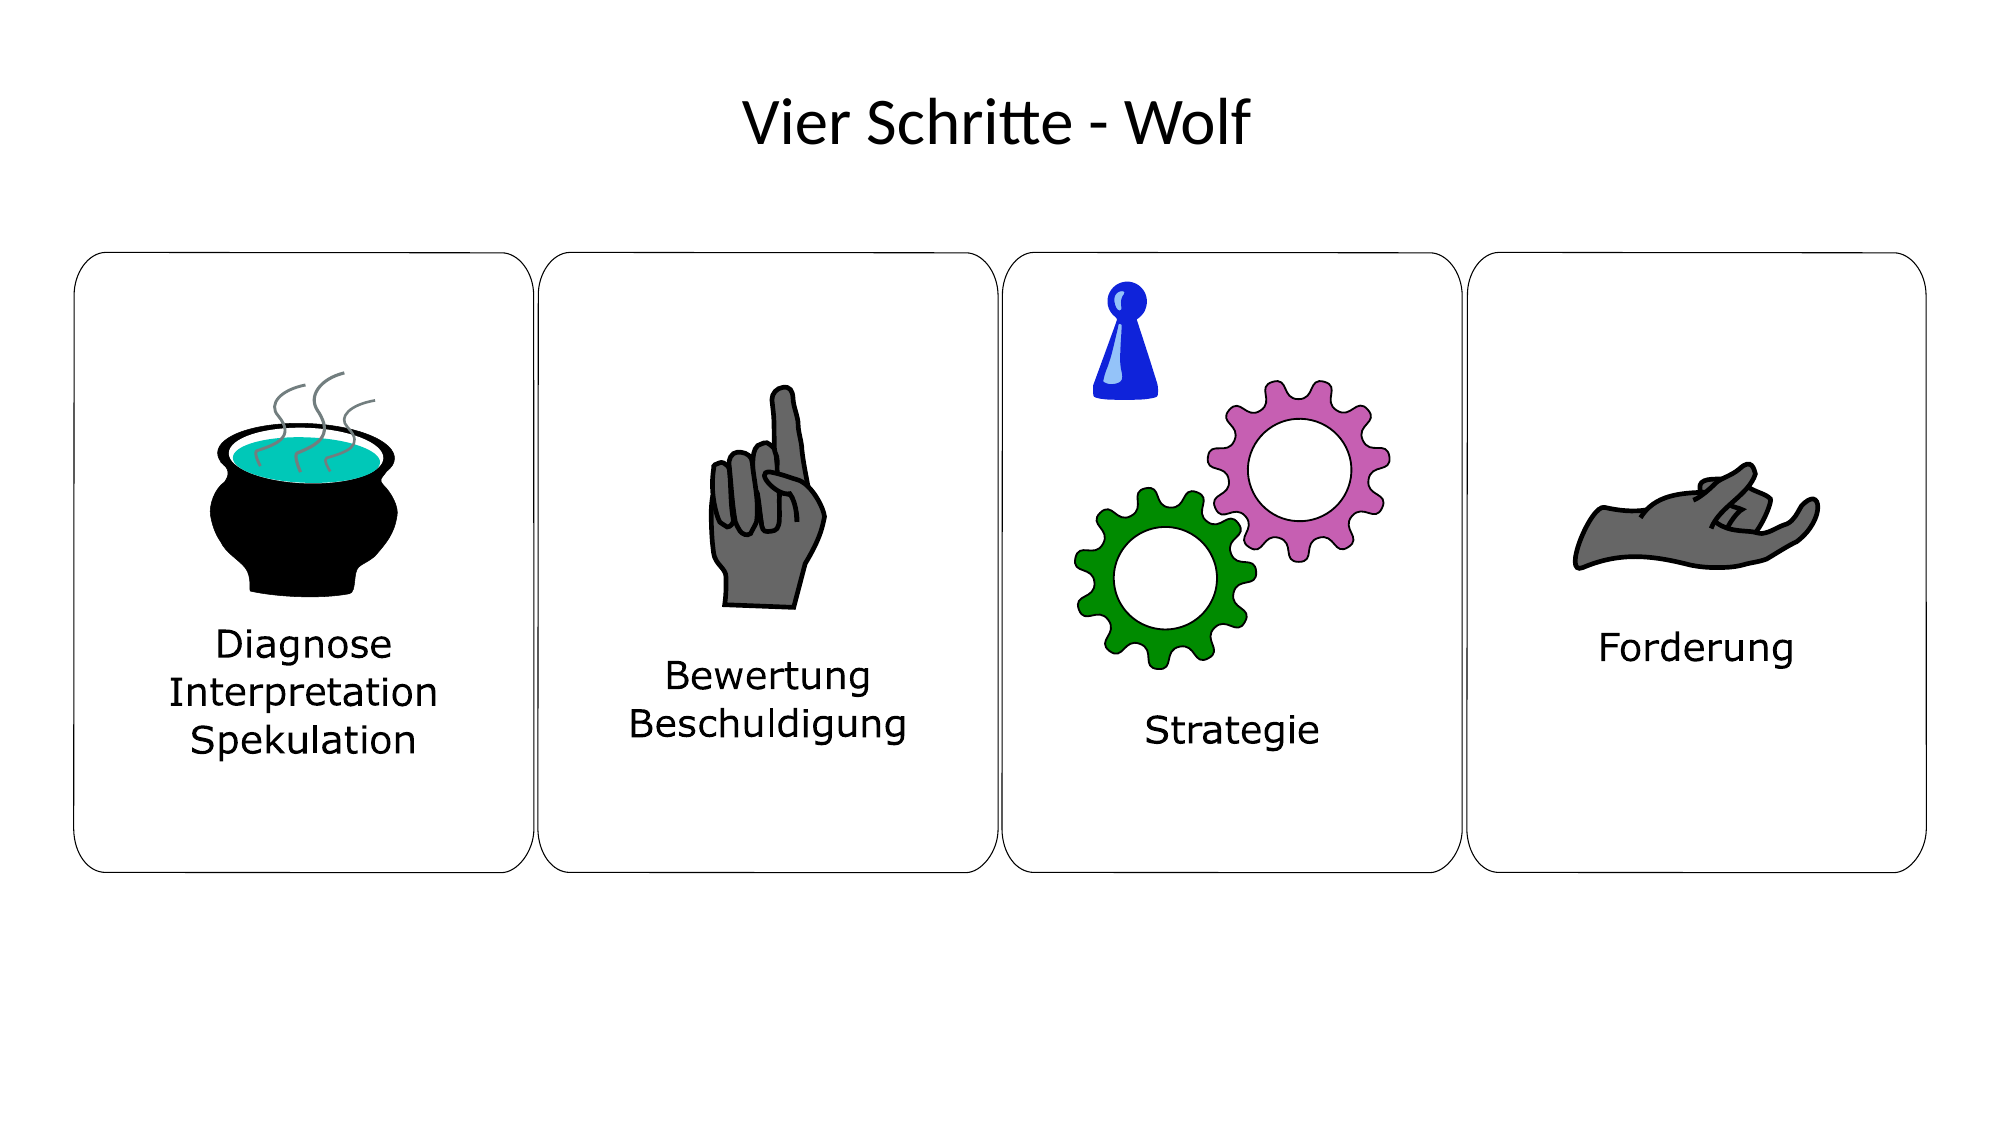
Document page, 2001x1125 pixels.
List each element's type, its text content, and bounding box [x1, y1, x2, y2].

text_box [691, 667, 712, 690]
text_box [1601, 632, 1620, 662]
text_box [306, 683, 325, 706]
text_box [1620, 639, 1641, 662]
text_box [250, 684, 264, 706]
text_box [1645, 640, 1660, 662]
text_box [290, 684, 305, 706]
text_box [770, 662, 799, 690]
text_box [417, 683, 436, 706]
text_box [1684, 639, 1704, 662]
text_box [266, 724, 286, 754]
text_box [383, 684, 387, 706]
text_box [395, 731, 414, 754]
text_box [838, 715, 857, 738]
text_box [328, 636, 348, 659]
text_box [1171, 716, 1185, 745]
text_box [746, 667, 766, 690]
text_box [188, 683, 206, 706]
text_box [392, 683, 412, 707]
text_box [247, 636, 251, 658]
text_box [1298, 721, 1319, 745]
text_box [1709, 640, 1722, 662]
text_box [344, 726, 358, 755]
text_box [371, 731, 391, 755]
text_box [1772, 639, 1792, 669]
text_box [827, 667, 845, 690]
text_box [699, 715, 717, 738]
text_box [849, 667, 869, 698]
text_box [210, 423, 398, 597]
text_box [279, 636, 299, 666]
text_box [241, 731, 262, 755]
text_box [1074, 487, 1257, 670]
text_box [1264, 721, 1284, 752]
text_box [210, 678, 224, 706]
text_box [256, 636, 275, 659]
text_box [1225, 716, 1240, 745]
text_box [362, 732, 367, 754]
text_box [778, 707, 798, 738]
text_box [1093, 281, 1159, 400]
text_box [1202, 721, 1222, 745]
text_box [813, 715, 832, 746]
text_box [1661, 631, 1680, 662]
text_box [192, 725, 214, 755]
text_box [225, 683, 246, 706]
text_box [266, 683, 286, 714]
text_box [170, 677, 183, 706]
text_box [351, 636, 368, 659]
text_box [1750, 639, 1768, 661]
text_box [803, 716, 808, 738]
text_box [327, 678, 341, 706]
text_box [371, 636, 391, 659]
text_box [218, 629, 242, 658]
text_box [720, 707, 739, 738]
text_box [885, 715, 905, 746]
text_box [656, 715, 676, 738]
text_box [744, 715, 763, 738]
text_box Vier Schritte - Wolf [726, 70, 1274, 167]
text_box [862, 715, 881, 738]
text_box [1207, 381, 1390, 562]
text_box [305, 636, 323, 658]
text_box [1241, 721, 1261, 745]
text_box [1146, 715, 1169, 745]
text_box [366, 678, 380, 706]
text_box [343, 683, 362, 707]
text_box [802, 668, 820, 690]
text_box [1575, 464, 1818, 569]
text_box [1188, 722, 1203, 744]
text_box [219, 731, 238, 762]
text_box [322, 731, 341, 755]
text_box [1725, 640, 1743, 662]
text_box [667, 660, 689, 690]
text_box [288, 732, 307, 755]
text_box [631, 709, 653, 738]
text_box [679, 715, 696, 738]
text_box [711, 387, 825, 608]
text_box [313, 725, 317, 753]
text_box [714, 668, 743, 690]
text_box [1290, 722, 1294, 744]
